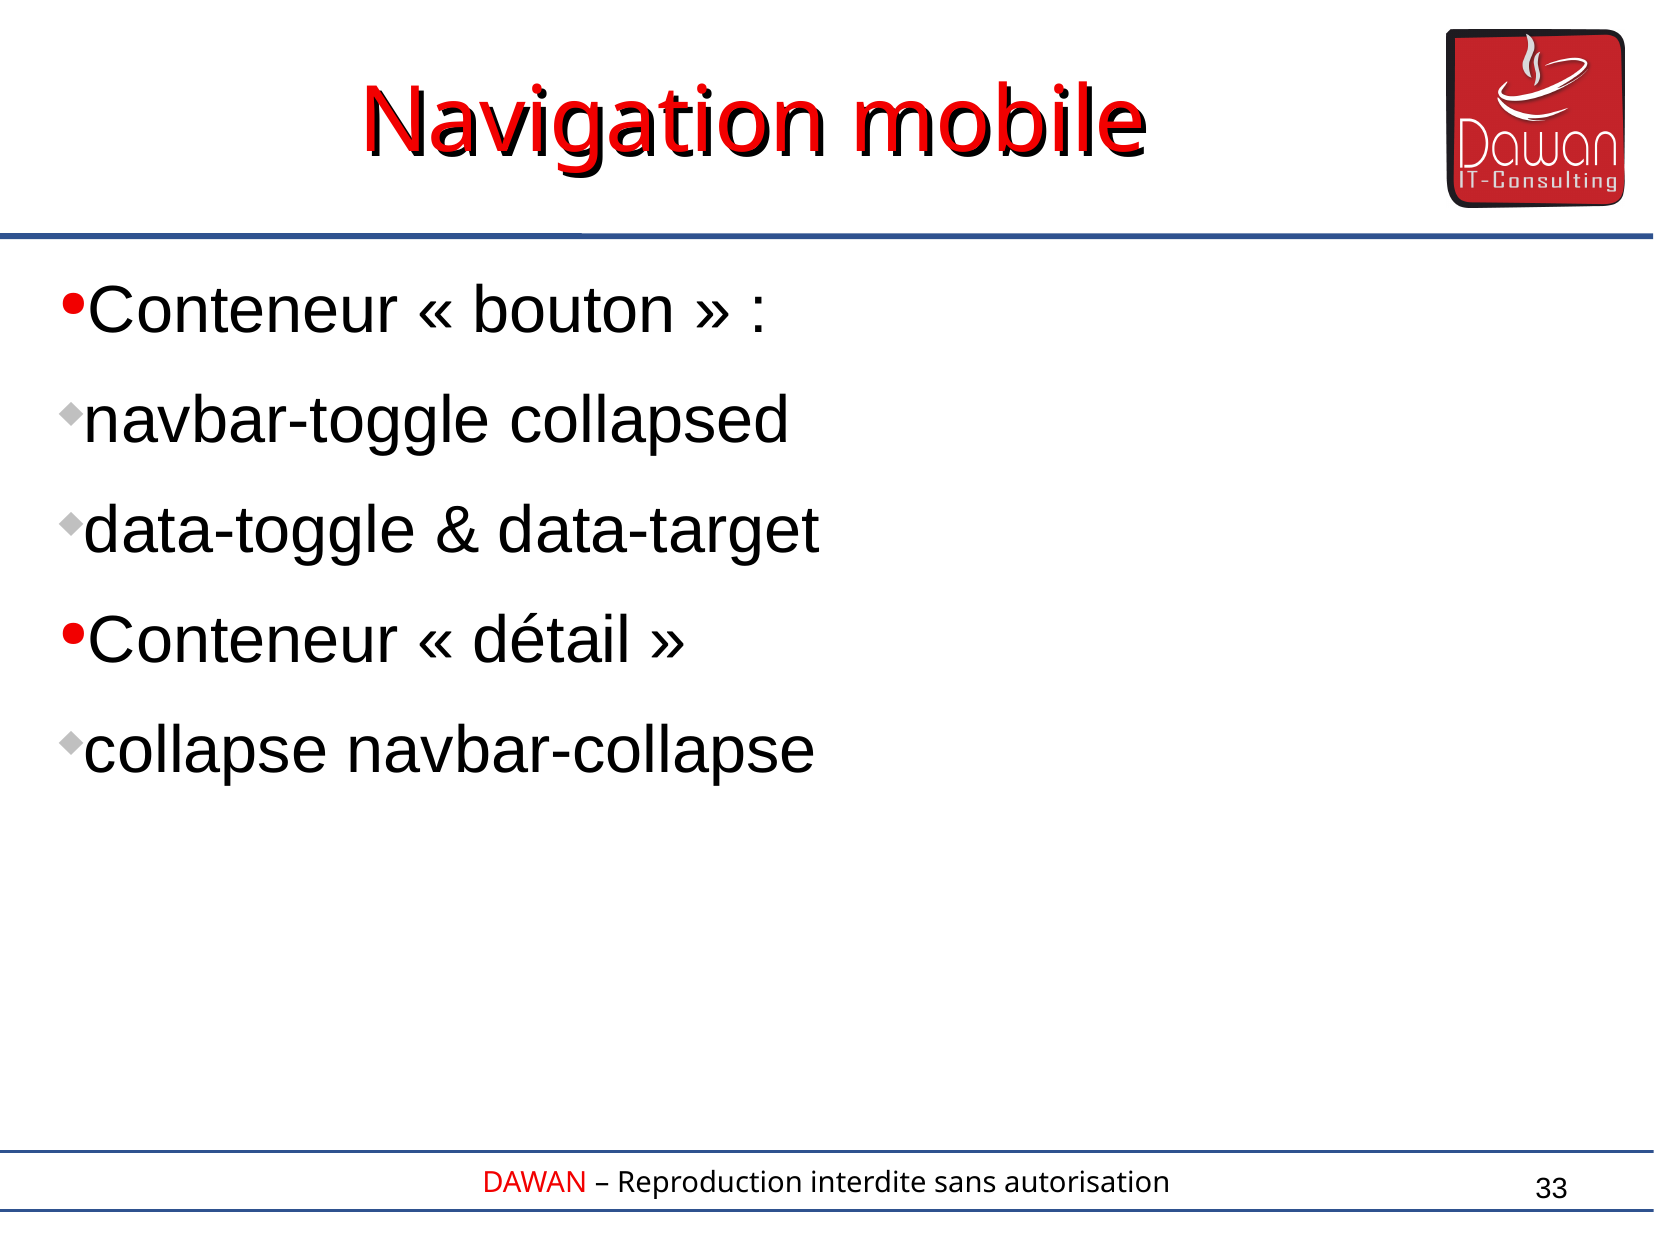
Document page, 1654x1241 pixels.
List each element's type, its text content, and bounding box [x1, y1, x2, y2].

text_box [1535, 1169, 1595, 1234]
title Navigation mobile [59, 24, 1447, 206]
list Conteneur « bouton » : navbar-toggle collapsed data-toggle & data-target Conteneur « détail » collapse navbar-collapse [59, 265, 1595, 1094]
